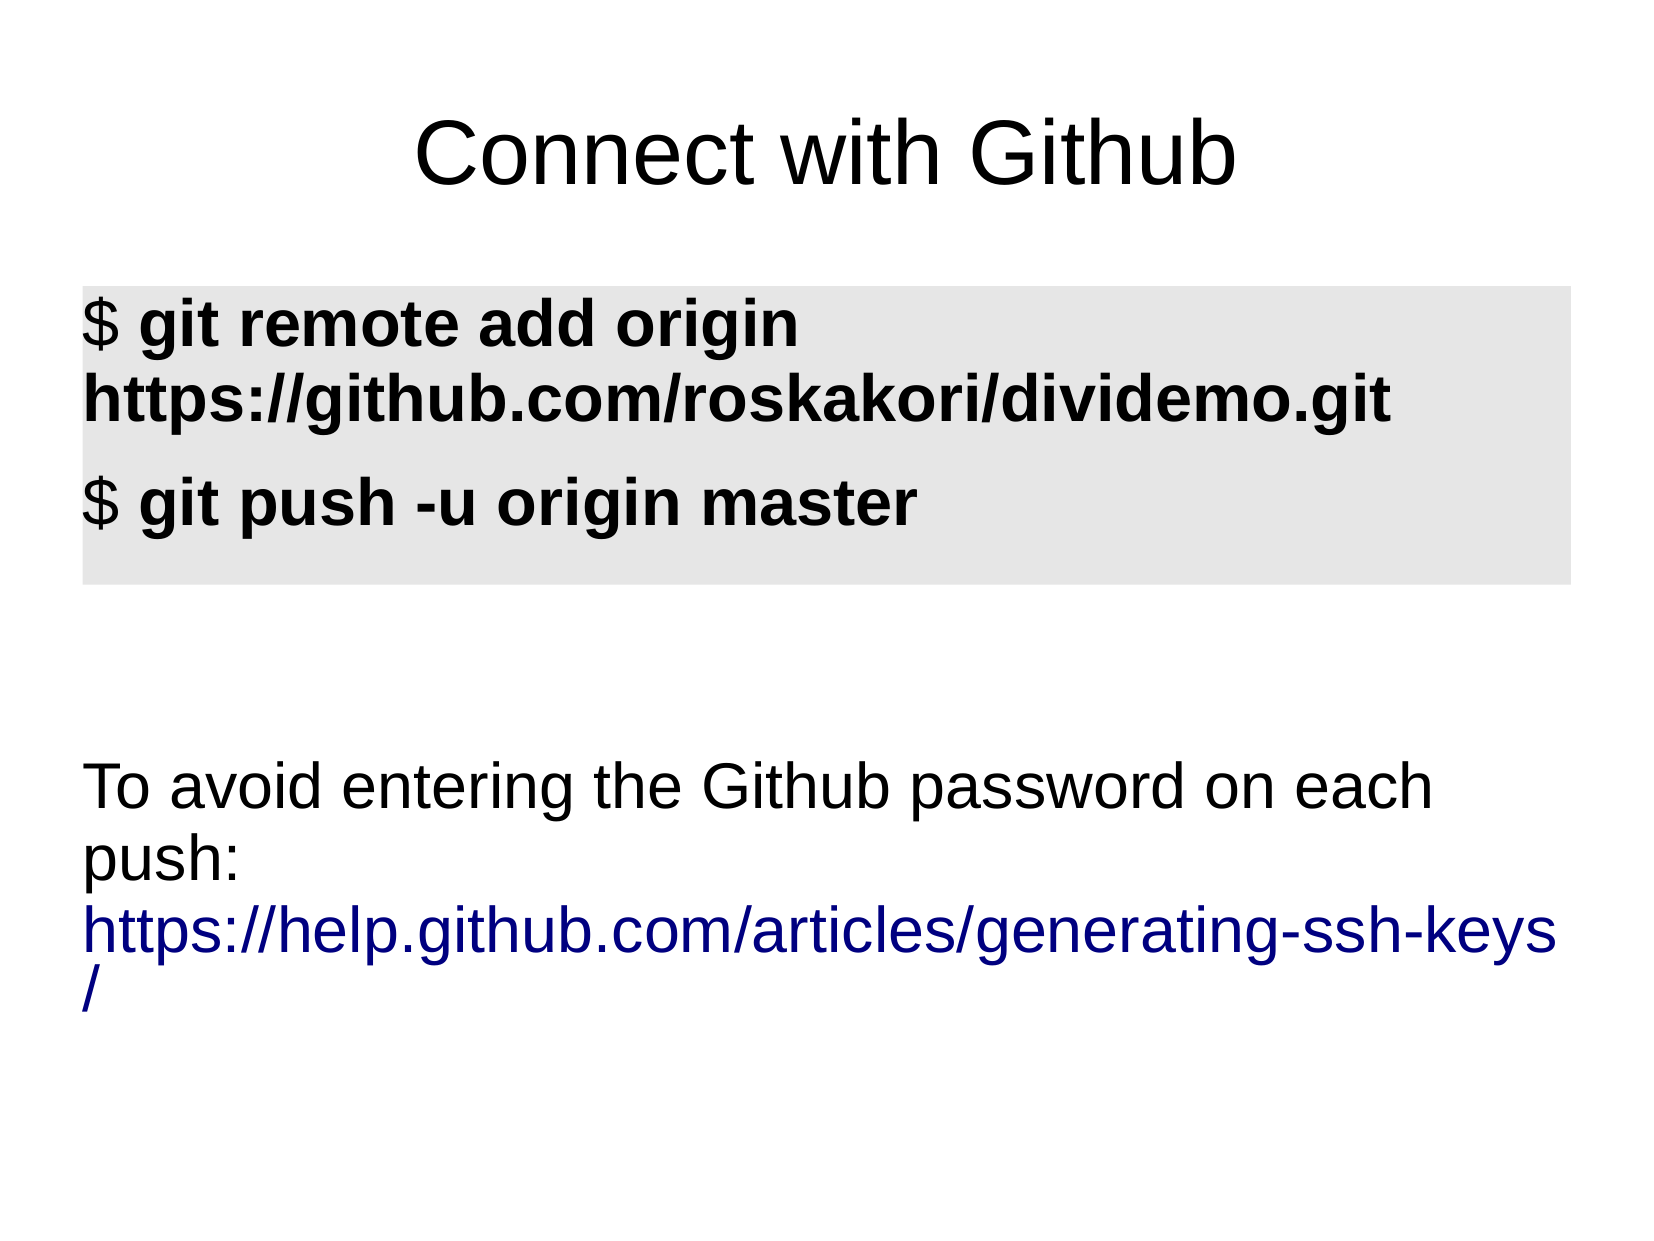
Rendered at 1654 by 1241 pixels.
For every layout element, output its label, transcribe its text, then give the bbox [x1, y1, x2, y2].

list To avoid entering the Github password on each push: https://help.github.com/articles/generating-ssh-keys/ [82, 749, 1571, 1039]
list $ git remote add origin https://github.com/roskakori/dividemo.git $ git push -u origin master [82, 286, 1571, 585]
title Connect with Github [82, 49, 1571, 257]
